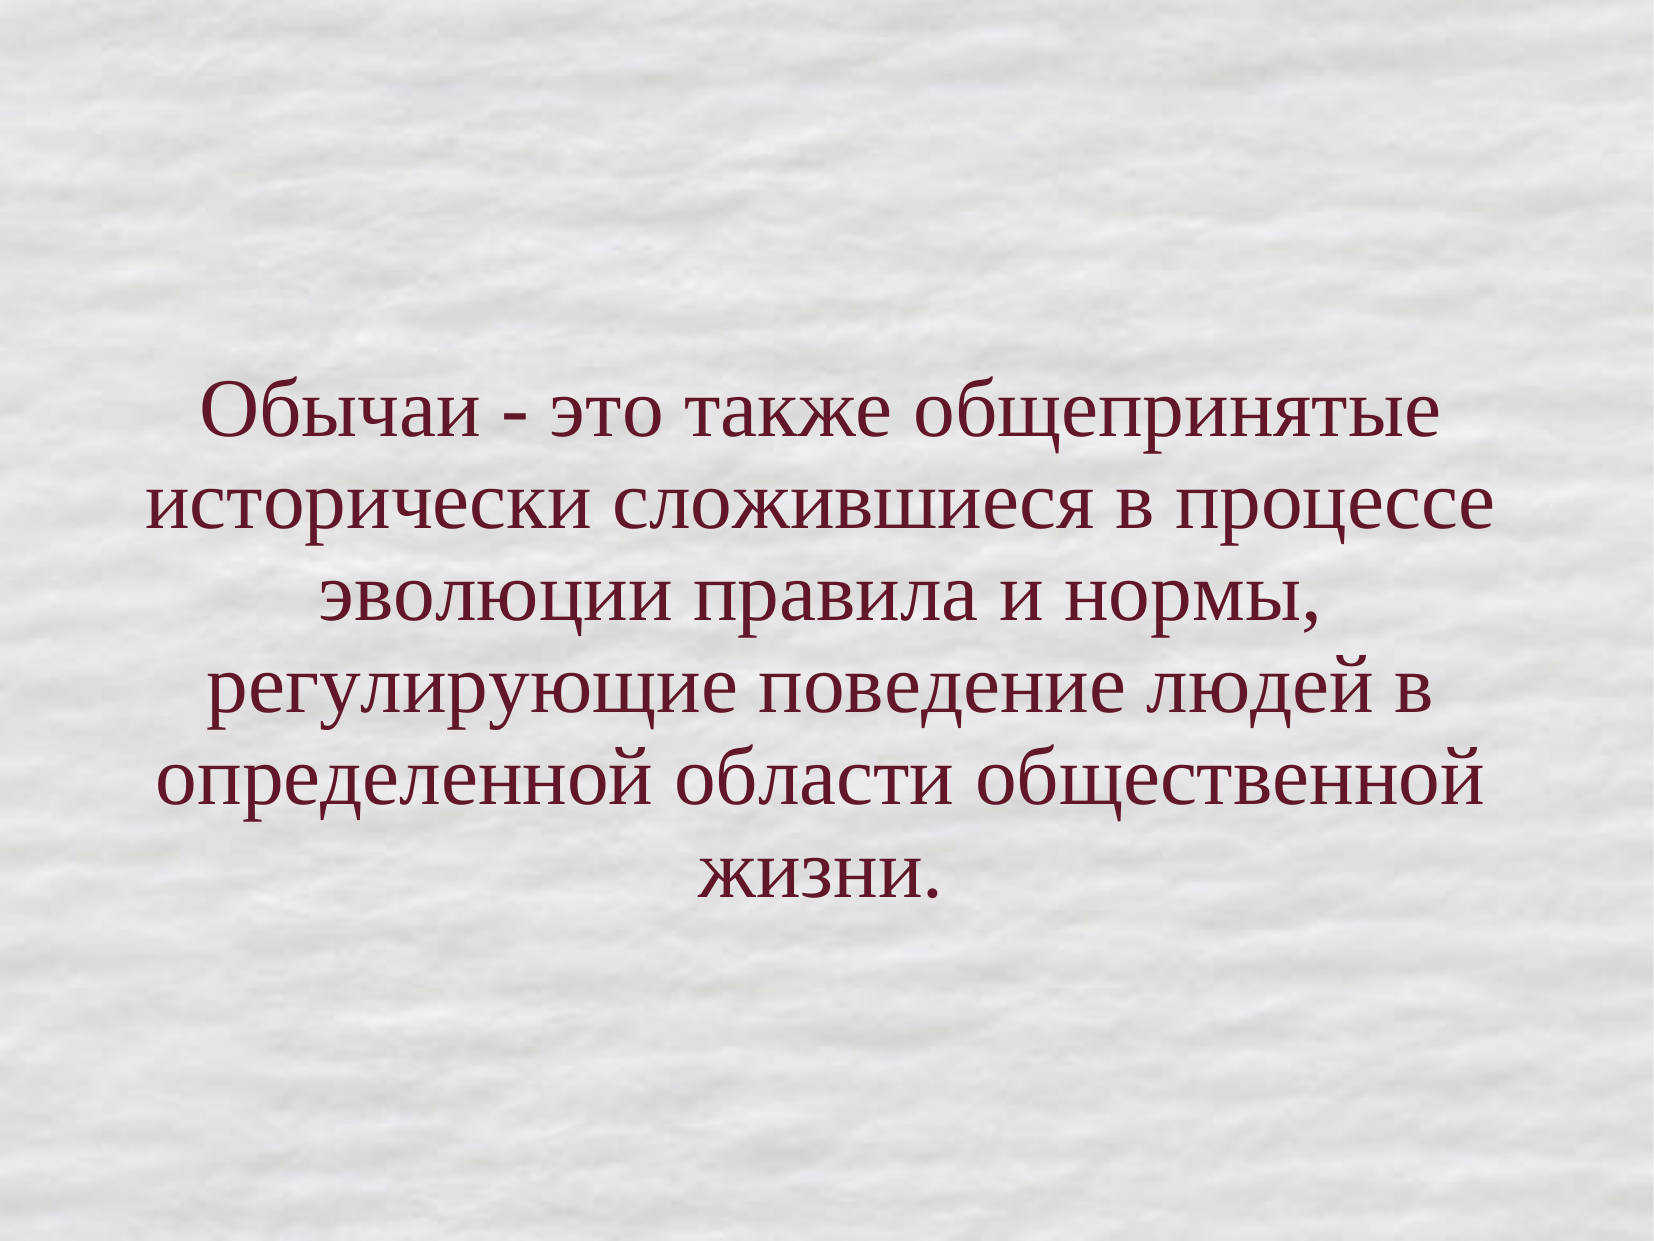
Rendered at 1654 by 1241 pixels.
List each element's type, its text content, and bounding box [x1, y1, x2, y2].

title Обычаи - это также общепринятые исторически сложившиеся в процессе эволюции правила и нормы, регулирующие поведение людей в определенной области общественной жизни. [76, 361, 1565, 916]
picture [0, 0, 1654, 1241]
